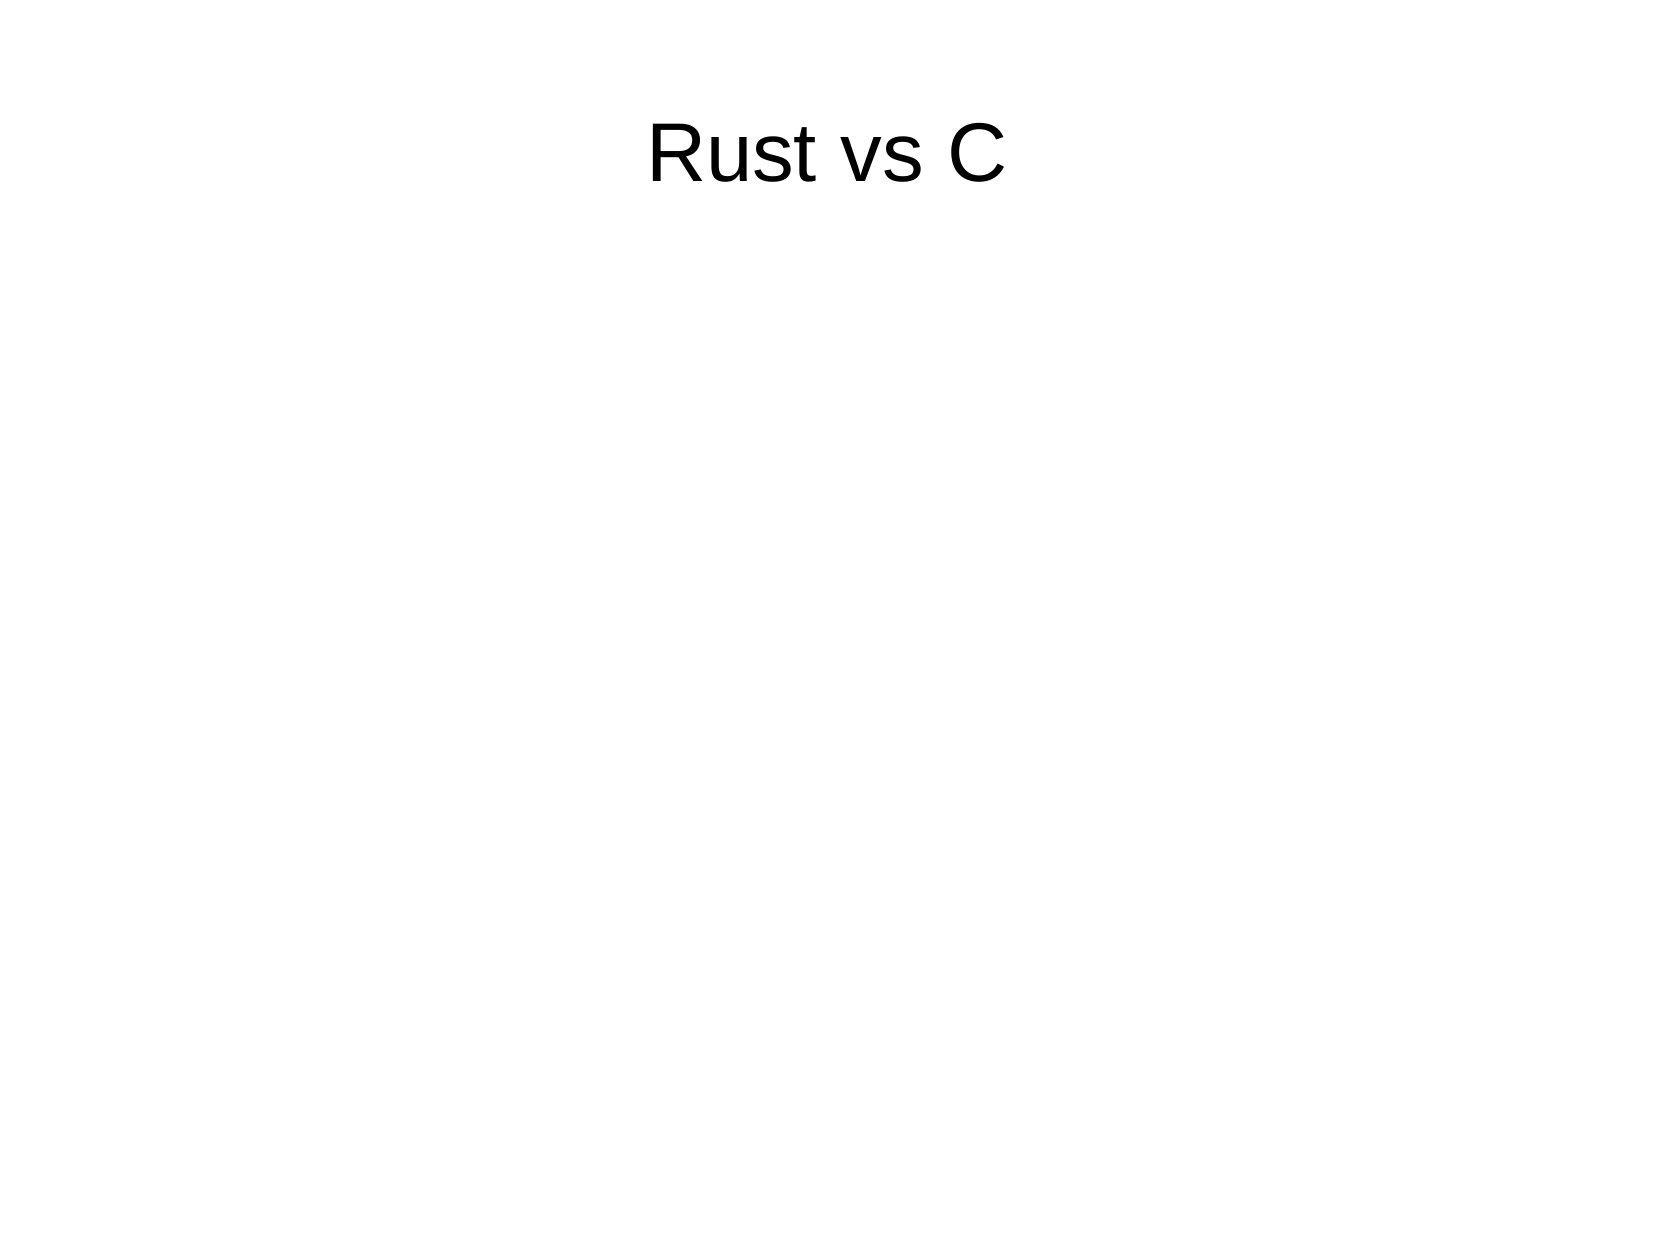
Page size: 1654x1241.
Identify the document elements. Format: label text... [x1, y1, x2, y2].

title Rust vs C [82, 49, 1571, 257]
